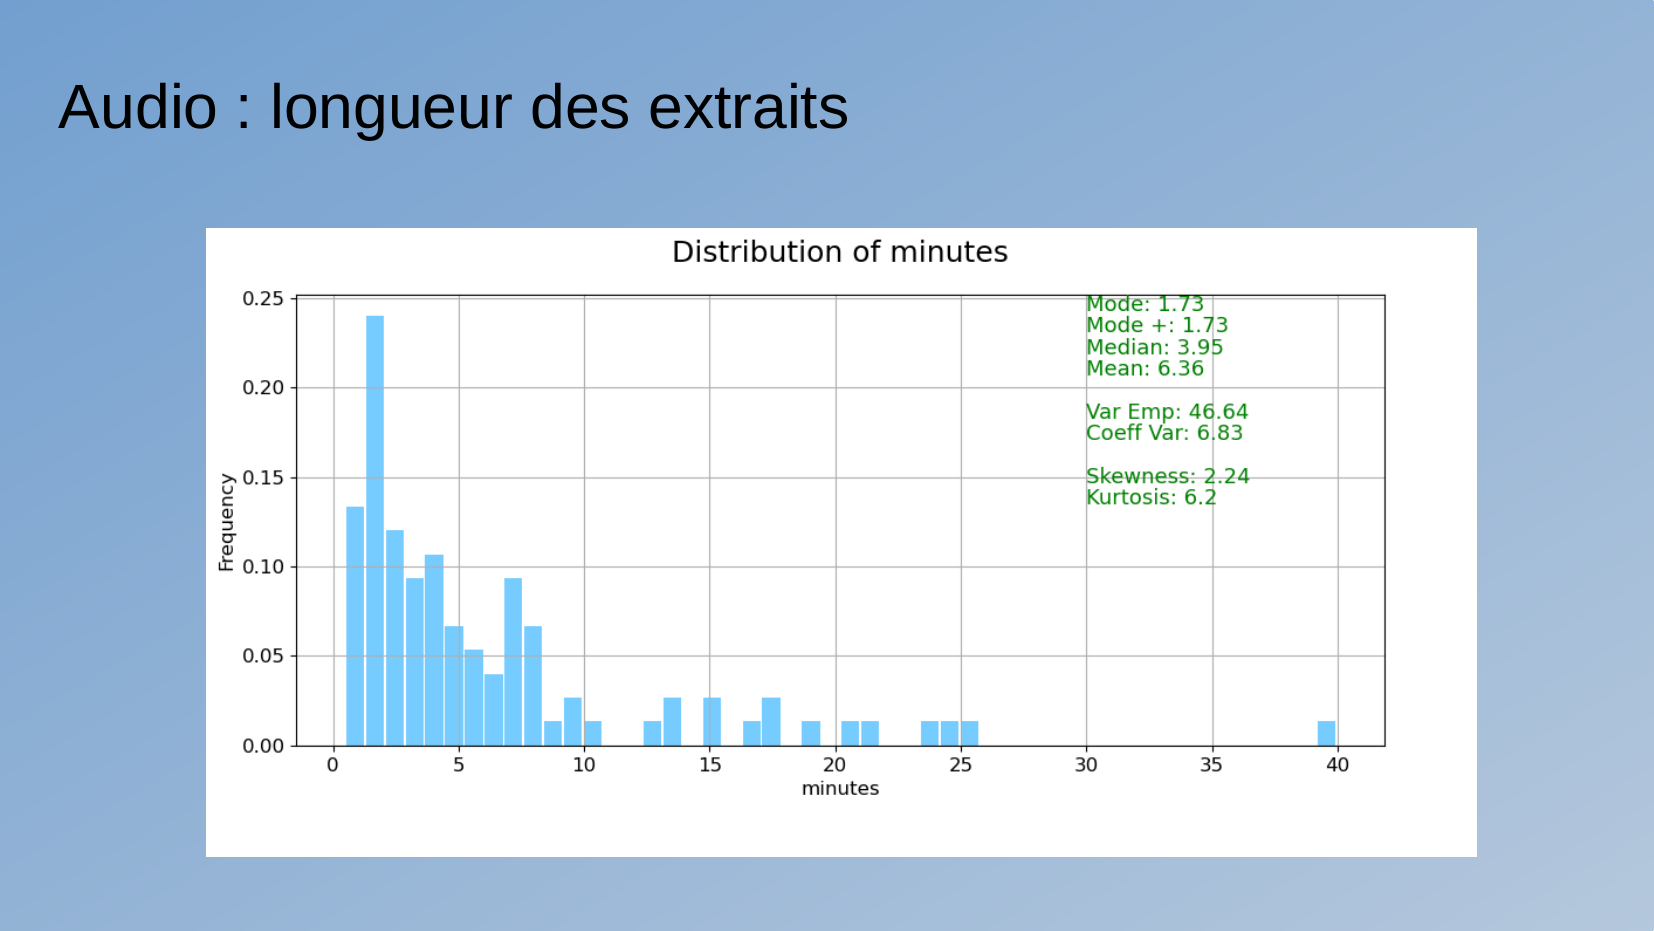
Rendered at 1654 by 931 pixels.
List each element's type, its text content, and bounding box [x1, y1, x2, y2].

picture [206, 228, 1477, 857]
title Audio : longueur des extraits [59, 29, 1548, 185]
